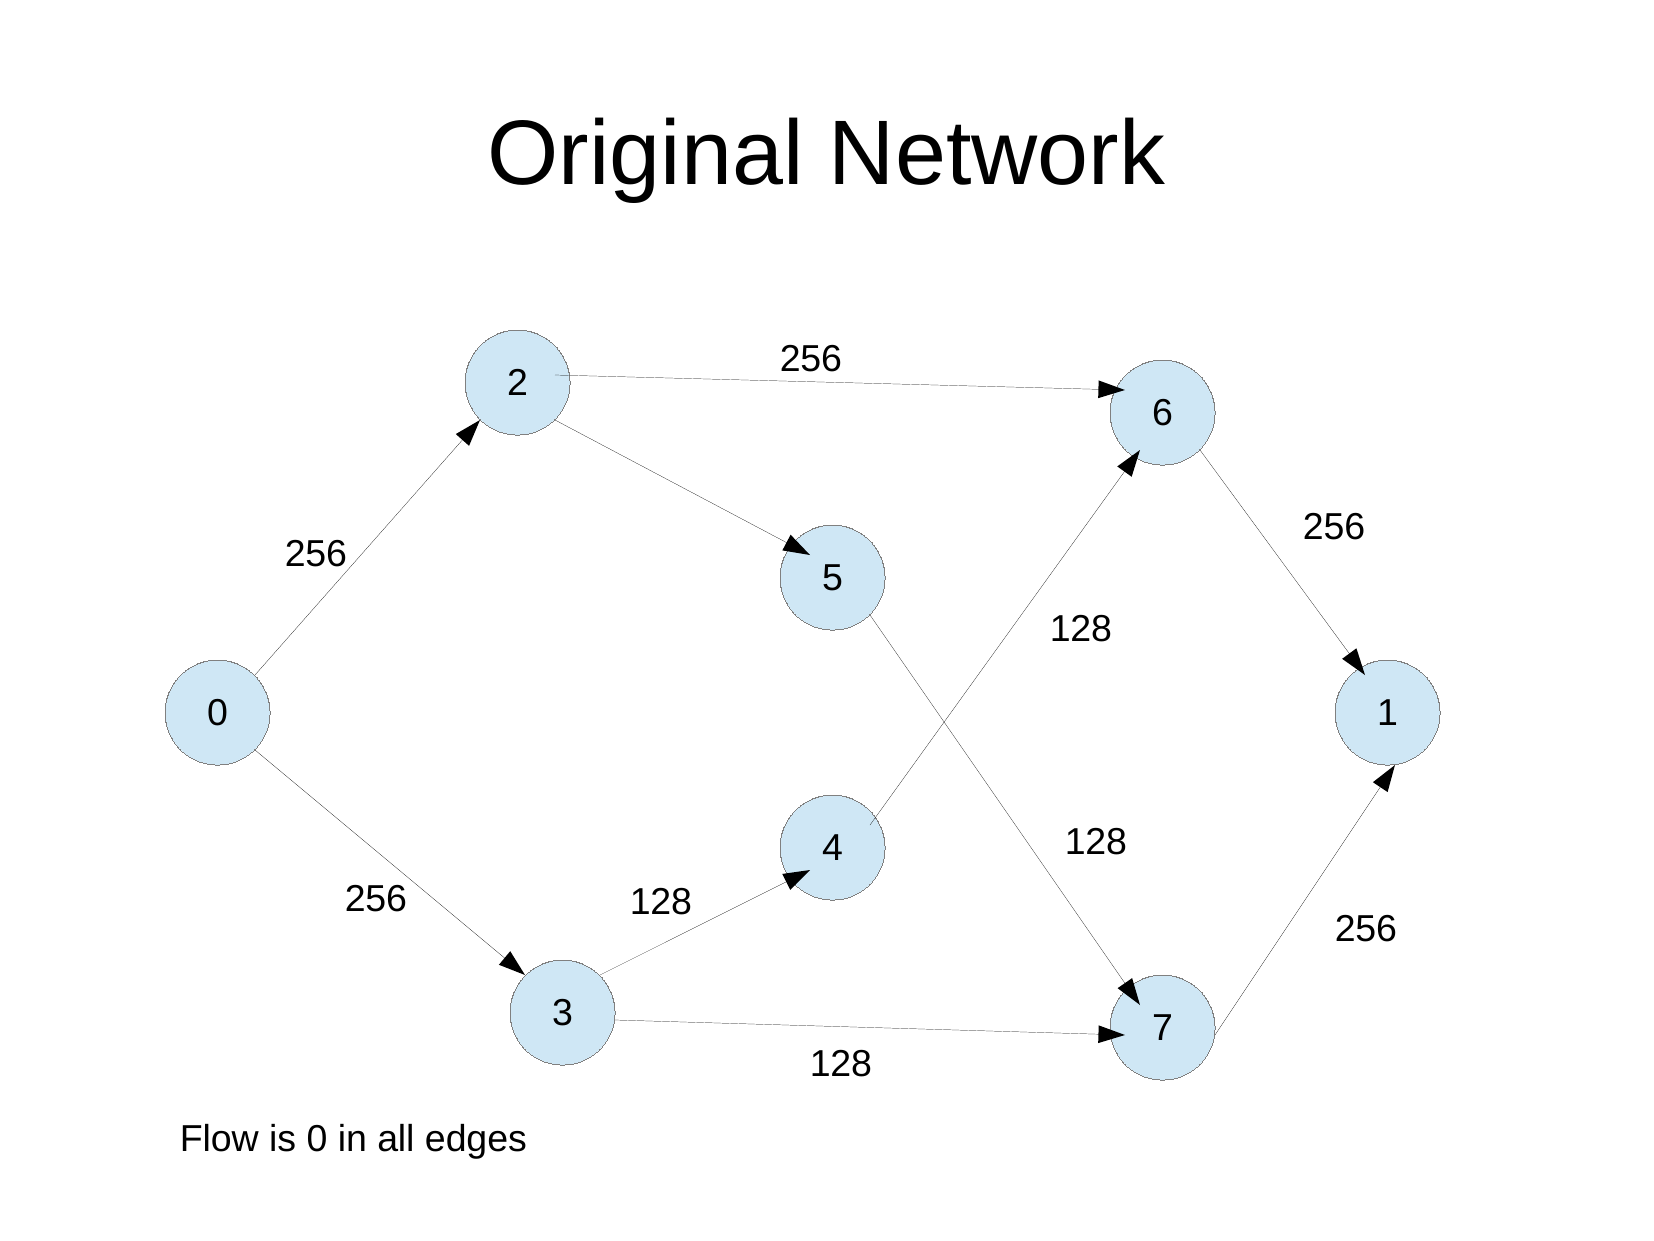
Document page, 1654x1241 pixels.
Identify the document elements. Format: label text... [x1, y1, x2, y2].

text_box 256 [765, 330, 857, 421]
text_box 5 [780, 525, 886, 631]
text_box 128 [795, 1035, 887, 1092]
text_box 3 [510, 960, 616, 1066]
text_box 256 [1320, 900, 1412, 961]
text_box 128 [1035, 600, 1127, 657]
text_box 128 [1050, 813, 1142, 871]
title Original Network [82, 49, 1571, 257]
text_box 6 [1110, 360, 1216, 466]
text_box Flow is 0 in all edges [165, 1110, 542, 1209]
text_box 128 [615, 873, 707, 931]
text_box 256 [330, 870, 422, 927]
text_box 4 [780, 795, 886, 901]
text_box 256 [270, 525, 362, 582]
text_box 1 [1335, 660, 1441, 766]
text_box 2 [465, 330, 571, 436]
text_box 7 [1110, 975, 1216, 1081]
text_box 256 [1288, 498, 1381, 556]
text_box 0 [165, 660, 271, 766]
